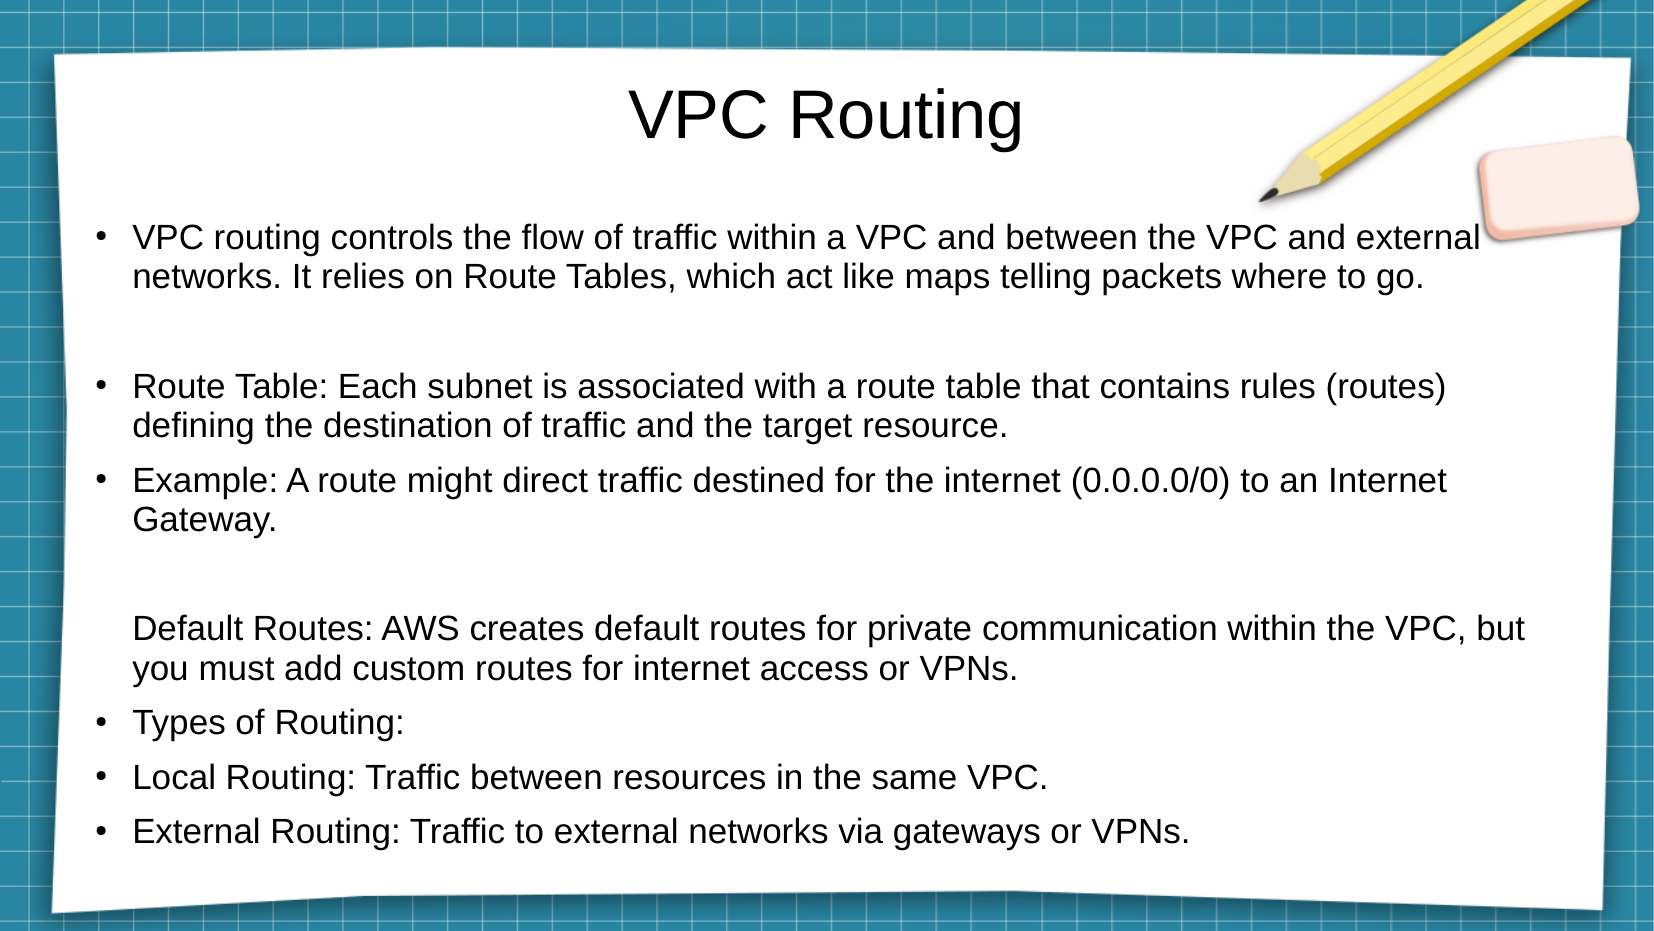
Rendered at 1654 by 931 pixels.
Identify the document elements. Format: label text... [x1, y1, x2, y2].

picture [0, 0, 1654, 931]
list VPC routing controls the flow of traffic within a VPC and between the VPC and external networks. It relies on Route Tables, which act like maps telling packets where to go. Route Table: Each subnet is associated with a route table that contains rules (routes) defining the destination of traffic and the target resource. Example: A route might direct traffic destined for the internet (0.0.0.0/0) to an Internet Gateway. Default Routes: AWS creates default routes for private communication within the VPC, but you must add custom routes for internet access or VPNs. Types of Routing: Local Routing: Traffic between resources in the same VPC. External Routing: Traffic to external networks via gateways or VPNs. [82, 217, 1571, 863]
title VPC Routing [82, 37, 1571, 193]
